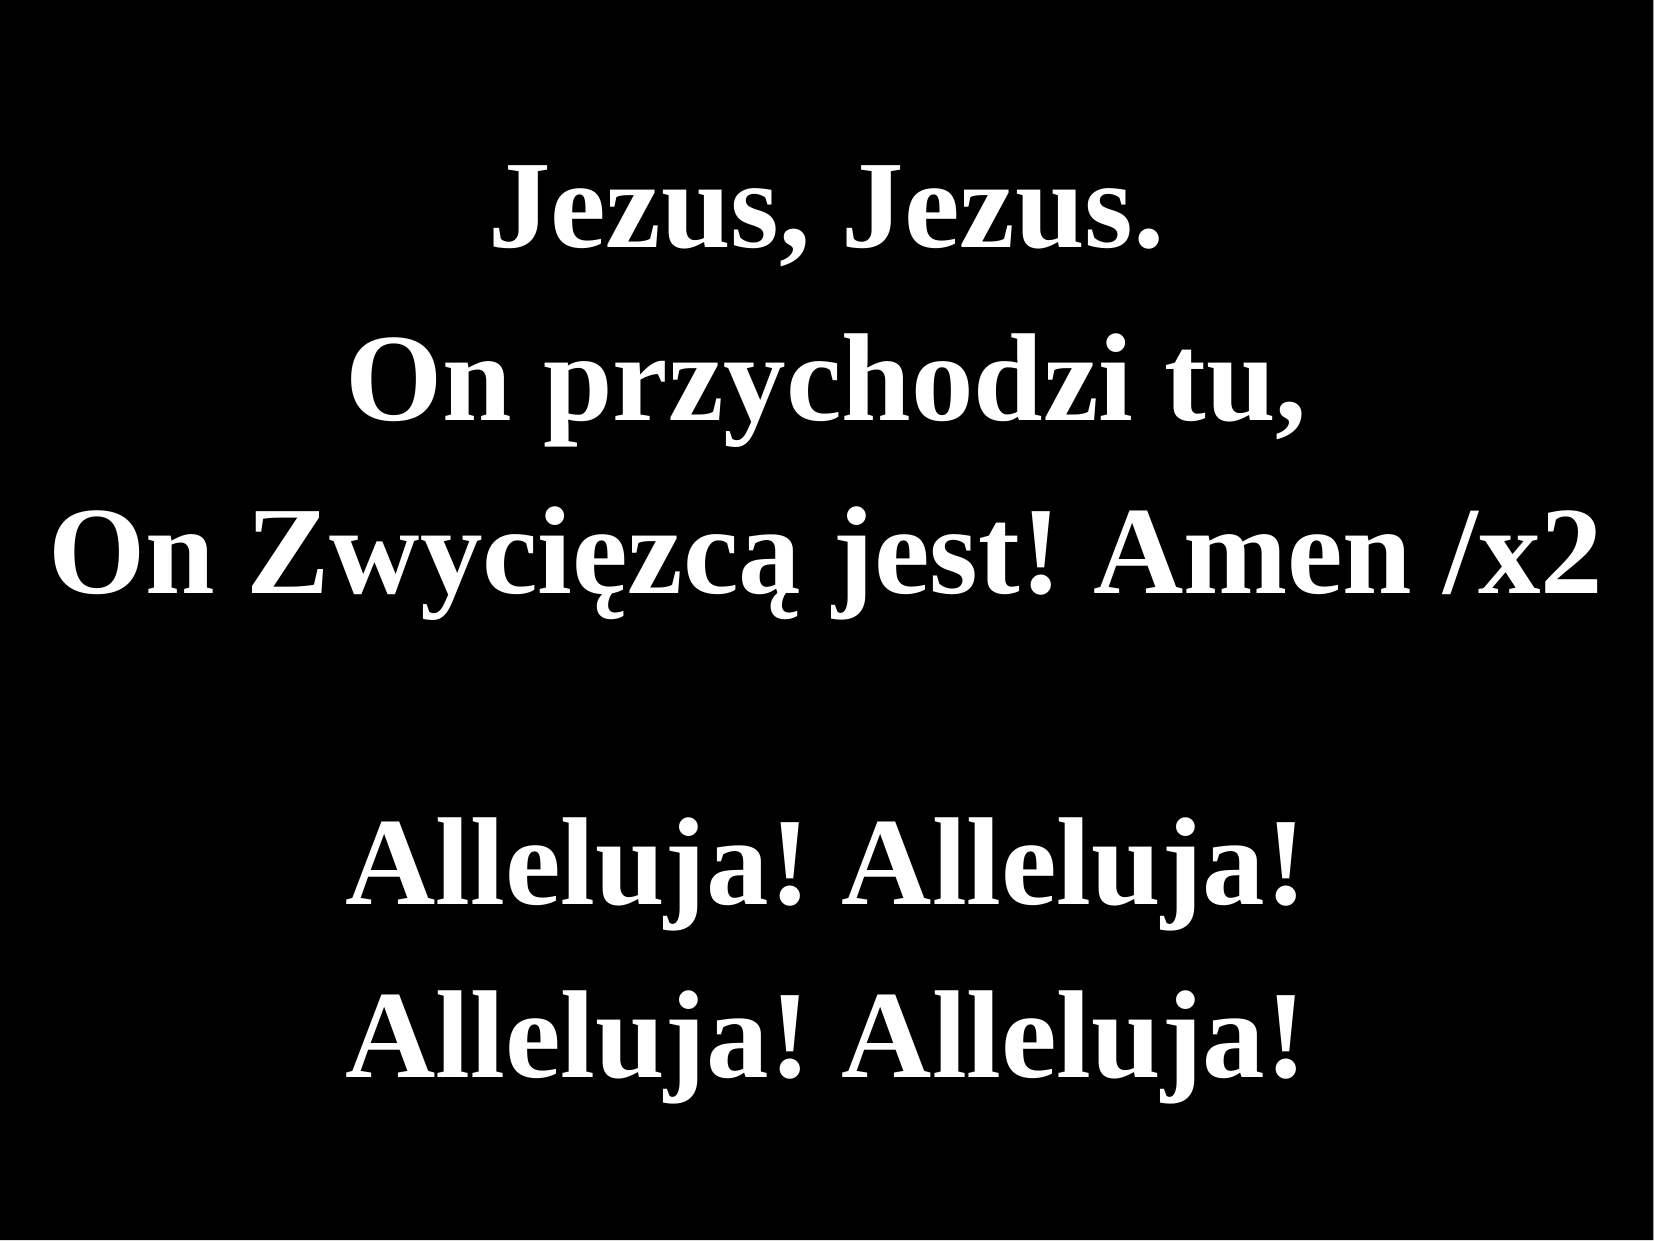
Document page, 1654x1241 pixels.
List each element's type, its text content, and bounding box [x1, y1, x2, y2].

title Jezus, Jezus. ppp On przychodzi tu, ppp On Zwycięzcą jest! Amen /x2 ppp Alleluja! Alleluja! ppp Alleluja! Alleluja! [0, 0, 1654, 1241]
